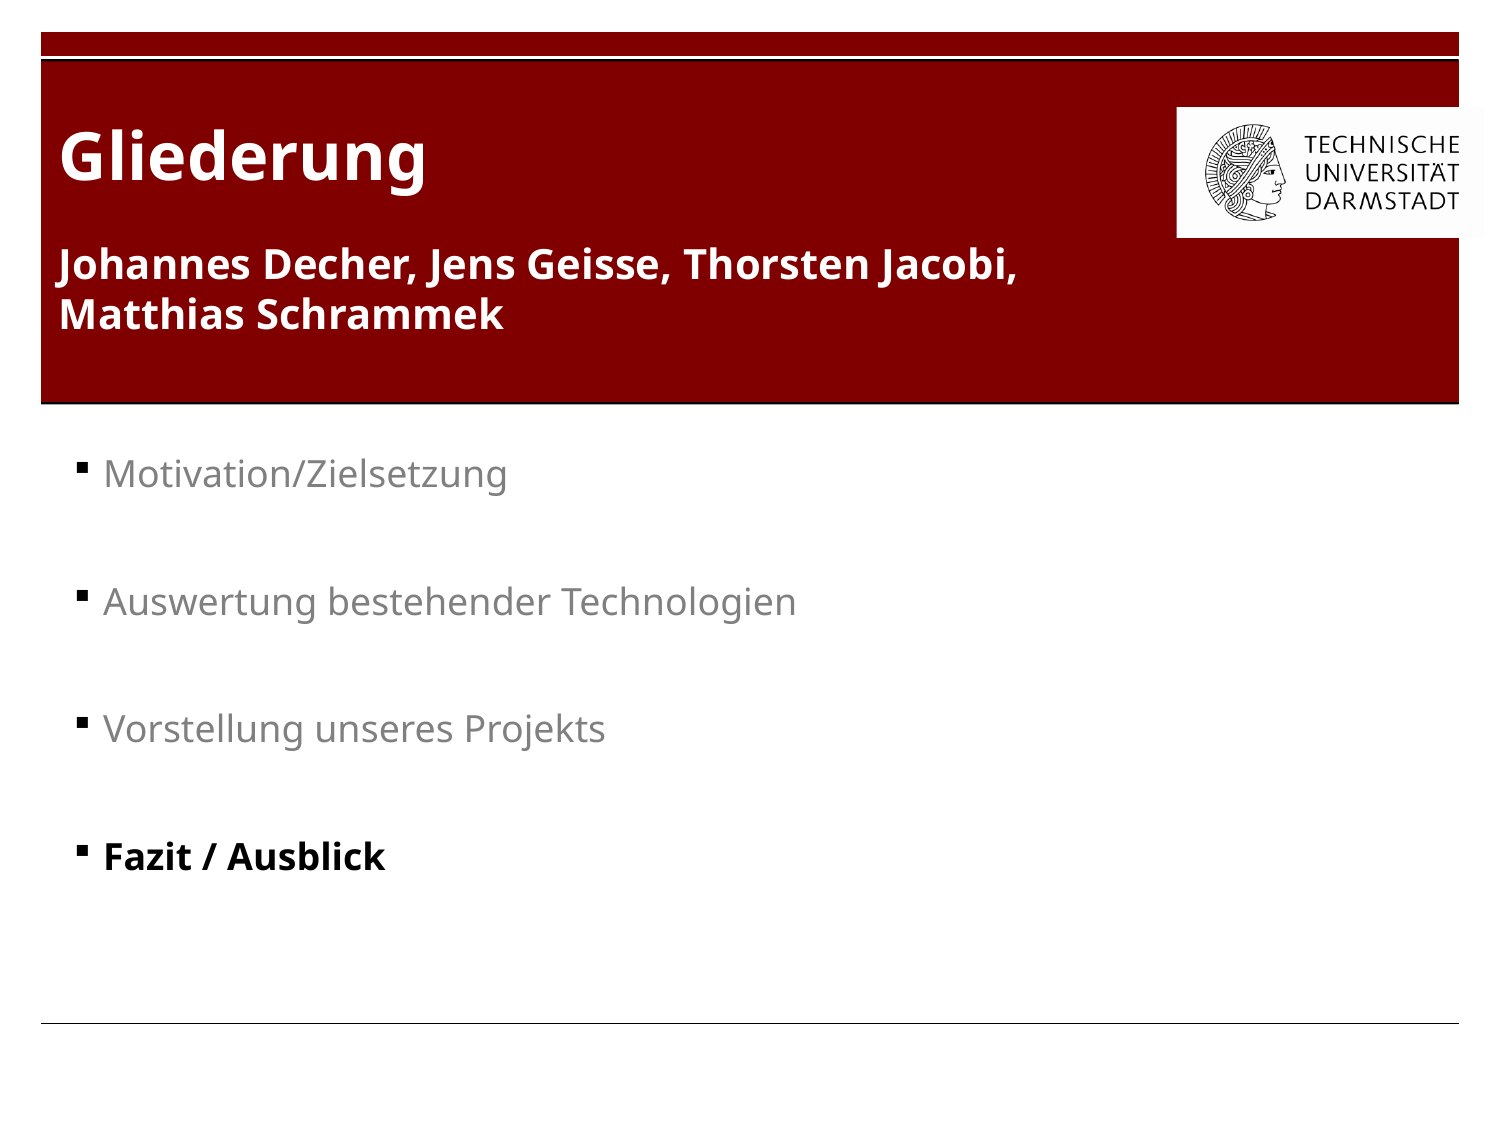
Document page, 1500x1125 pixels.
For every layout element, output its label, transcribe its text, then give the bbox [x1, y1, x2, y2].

picture [1176, 107, 1484, 238]
text_box Johannes Decher, Jens Geisse, Thorsten Jacobi, Matthias Schrammek [58, 237, 1164, 393]
title Gliederung [58, 113, 1164, 209]
list Motivation/Zielsetzung Auswertung bestehender Technologien Vorstellung unseres Projekts Fazit / Ausblick [58, 442, 1418, 1052]
